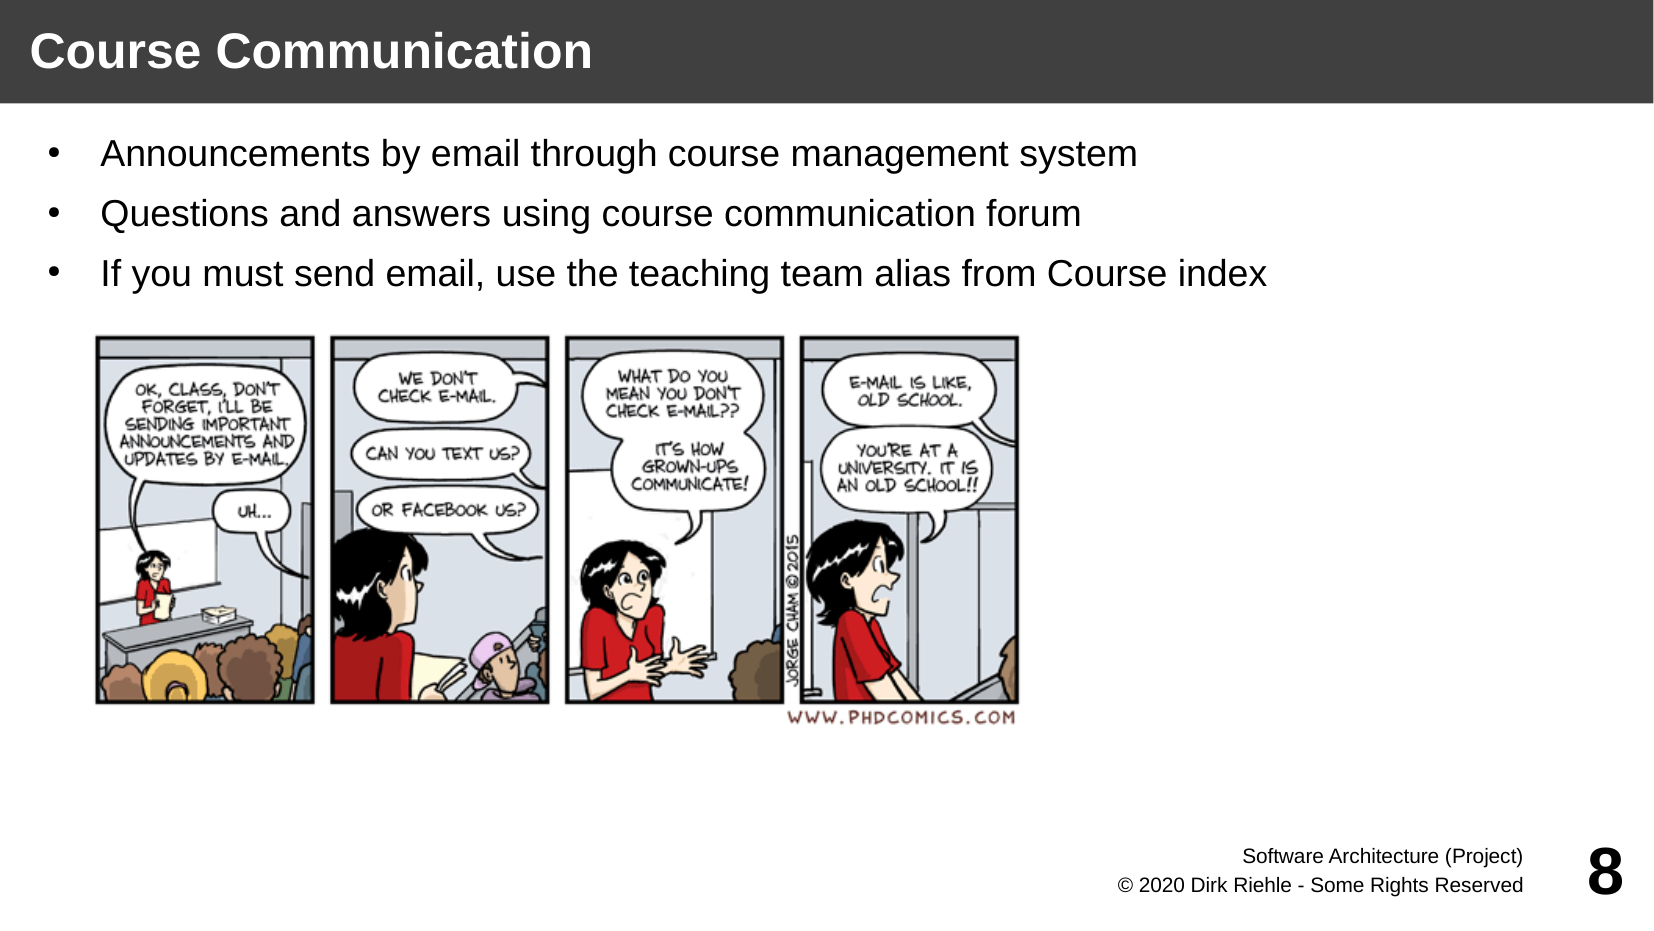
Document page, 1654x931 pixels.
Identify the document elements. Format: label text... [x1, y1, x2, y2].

title Course Communication [0, 0, 1654, 104]
picture [88, 324, 1027, 731]
list Announcements by email through course management system Questions and answers using course communication forum If you must send email, use the teaching team alias from Course index [29, 132, 1625, 798]
